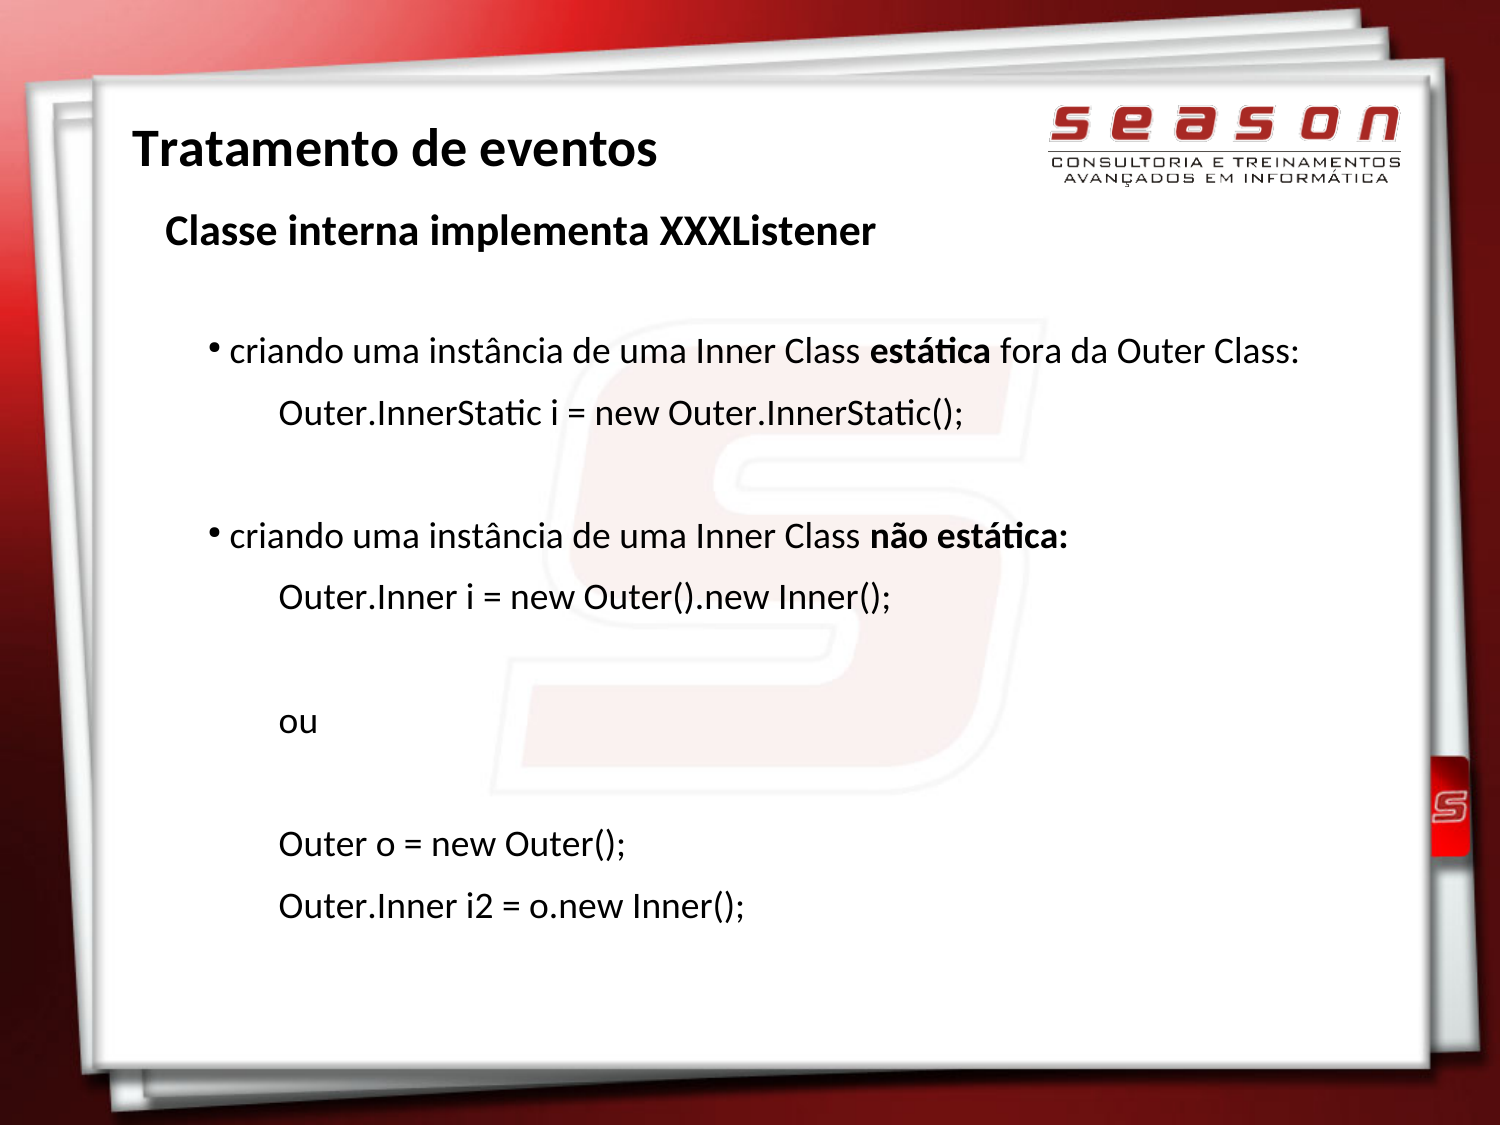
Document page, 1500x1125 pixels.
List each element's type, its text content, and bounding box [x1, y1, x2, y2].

text_box criando uma instância de uma Inner Class estática fora da Outer Class: Outer.InnerStatic i = new Outer.InnerStatic(); criando uma instância de uma Inner Class não estática: Outer.Inner i = new Outer().new Inner(); ou Outer o = new Outer(); Outer.Inner i2 = o.new Inner(); [207, 303, 1328, 949]
title Tratamento de eventos [118, 33, 1394, 257]
text_box Classe interna implementa XXXListener [165, 201, 1240, 255]
picture [0, 0, 1500, 1125]
